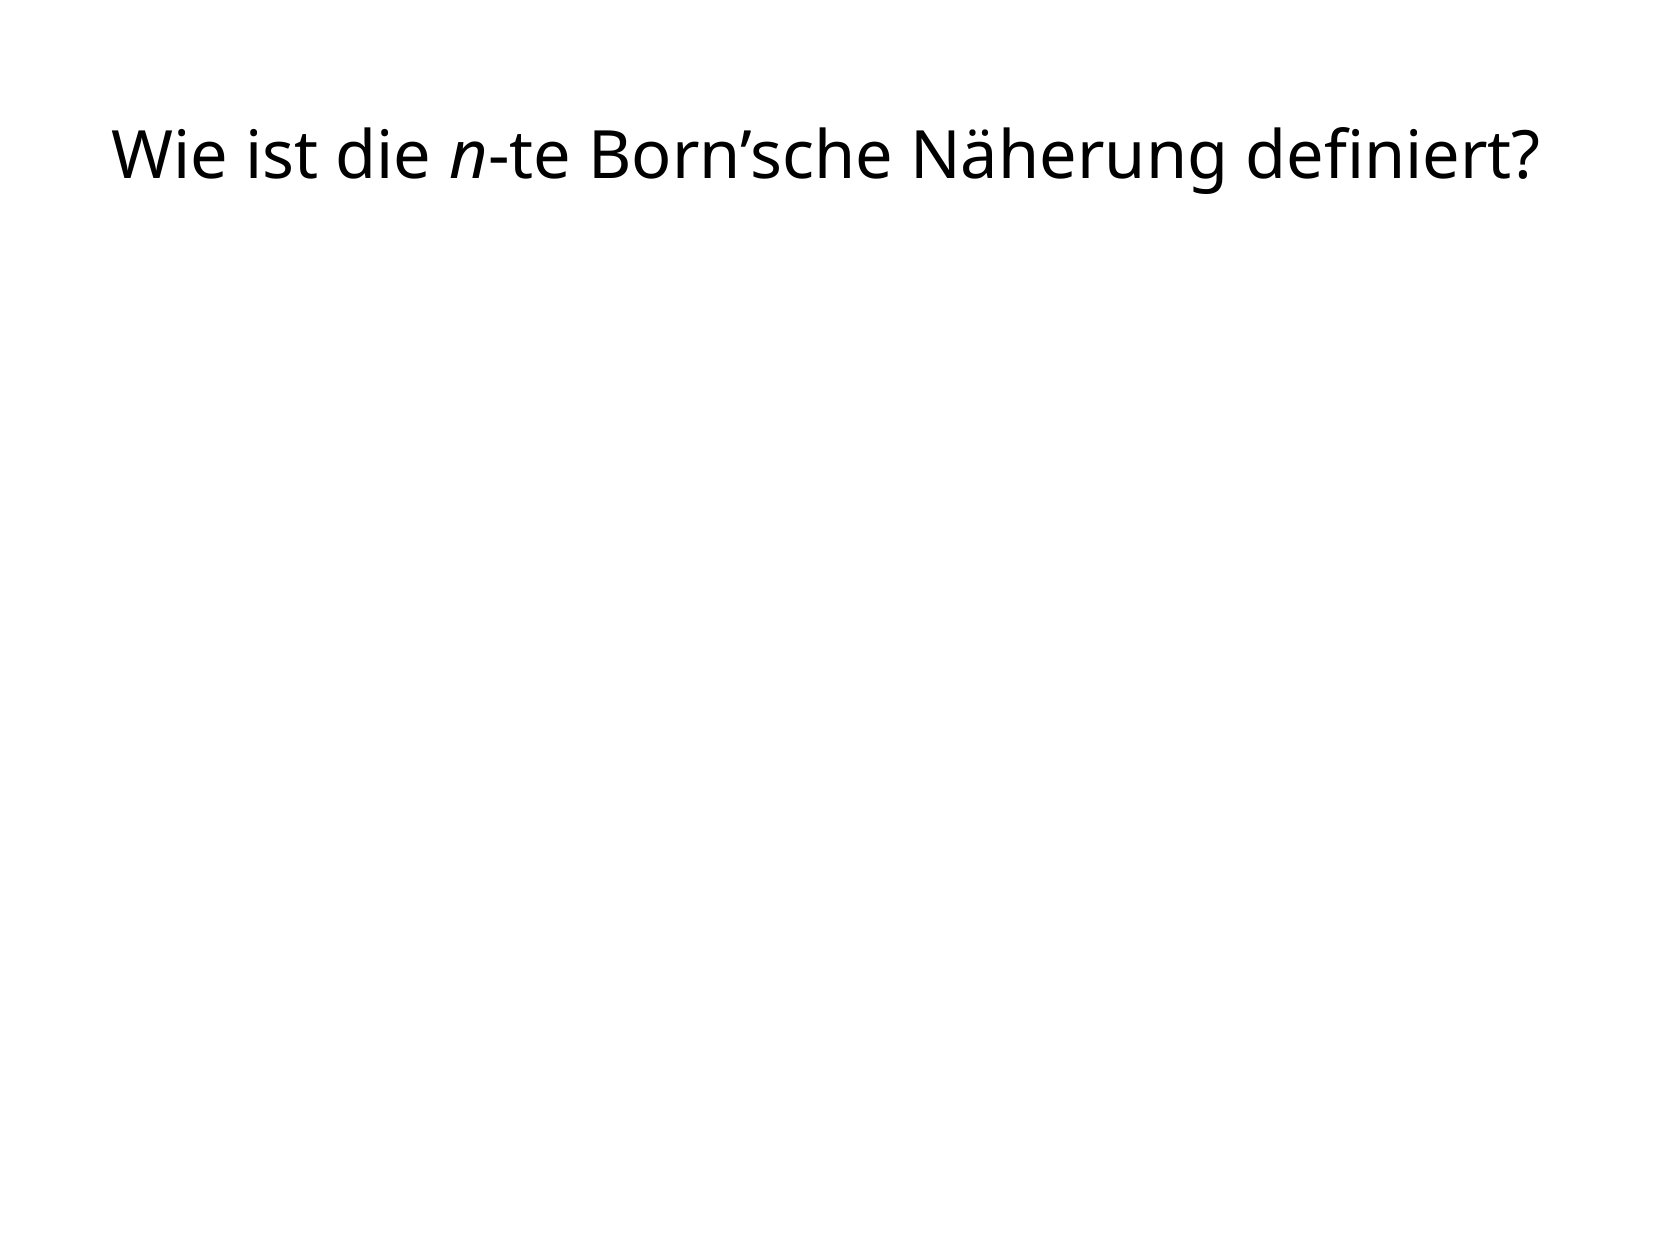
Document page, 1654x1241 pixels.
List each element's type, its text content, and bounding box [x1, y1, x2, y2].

title Wie ist die n-te Born’sche Näherung definiert? [82, 49, 1571, 257]
